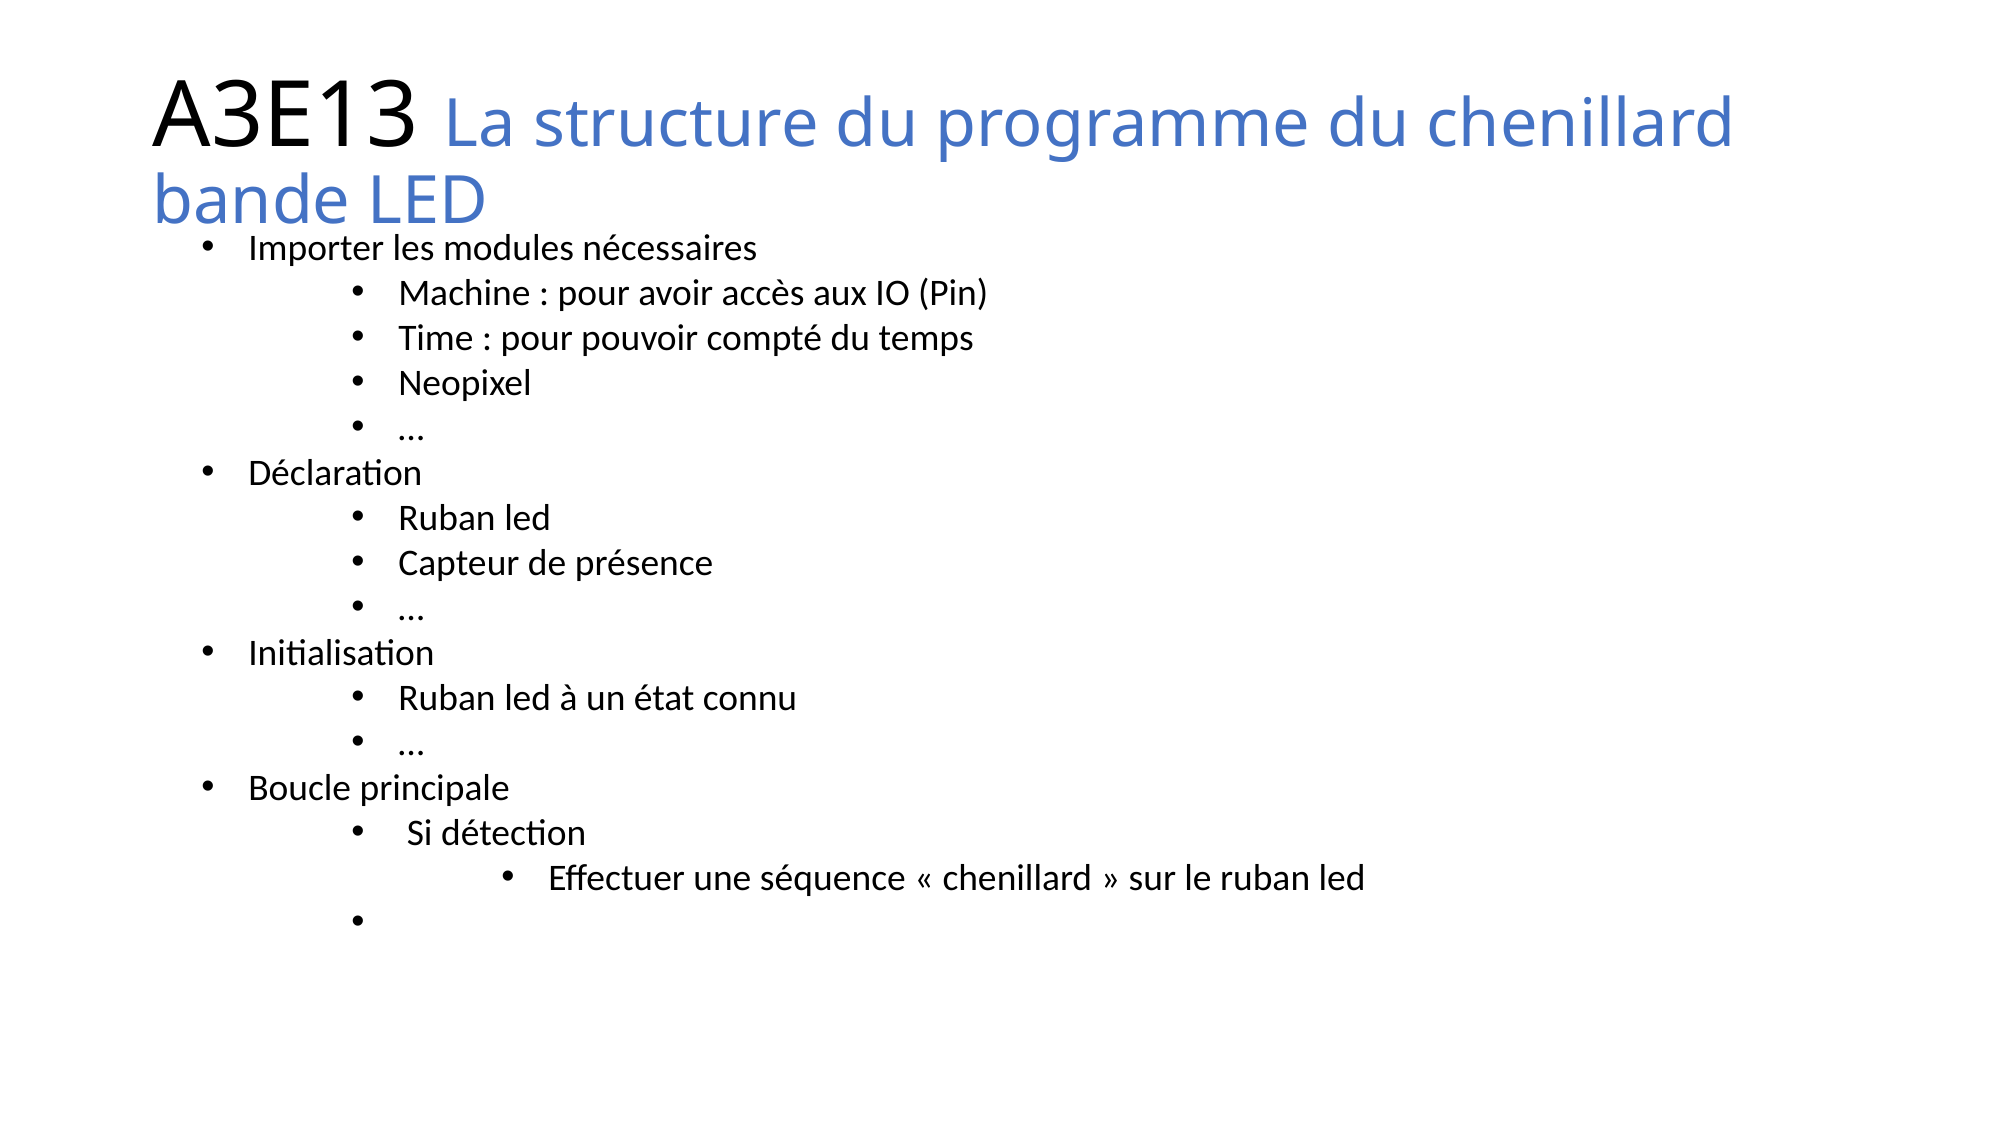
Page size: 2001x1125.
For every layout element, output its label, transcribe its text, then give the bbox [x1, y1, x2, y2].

text_box Importer les modules nécessaires Machine : pour avoir accès aux IO (Pin) Time : pour pouvoir compté du temps Neopixel … Déclaration Ruban led Capteur de présence … Initialisation Ruban led à un état connu … Boucle principale Si détection Effectuer une séquence « chenillard » sur le ruban led [186, 215, 1460, 1004]
text_box A3E13 La structure du programme du chenillard bande LED [137, 59, 1863, 164]
